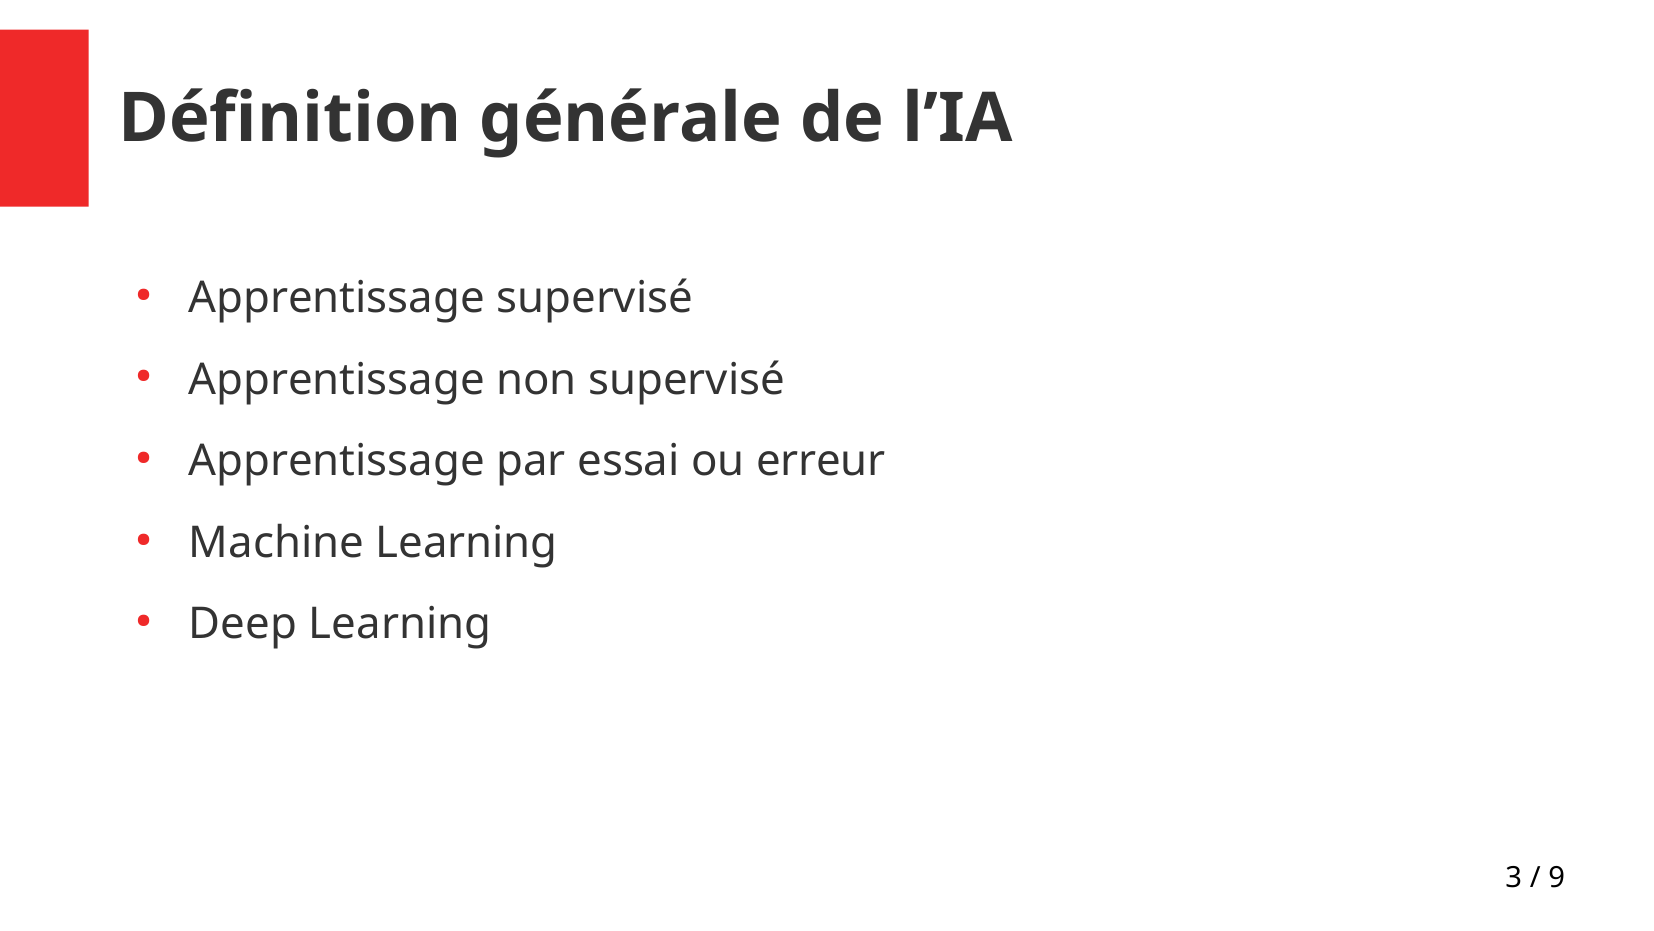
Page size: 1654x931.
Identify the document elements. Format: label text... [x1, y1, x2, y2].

list Apprentissage supervisé Apprentissage non supervisé Apprentissage par essai ou erreur Machine Learning Deep Learning [118, 265, 1536, 806]
title Définition générale de l’IA [118, 37, 1571, 193]
